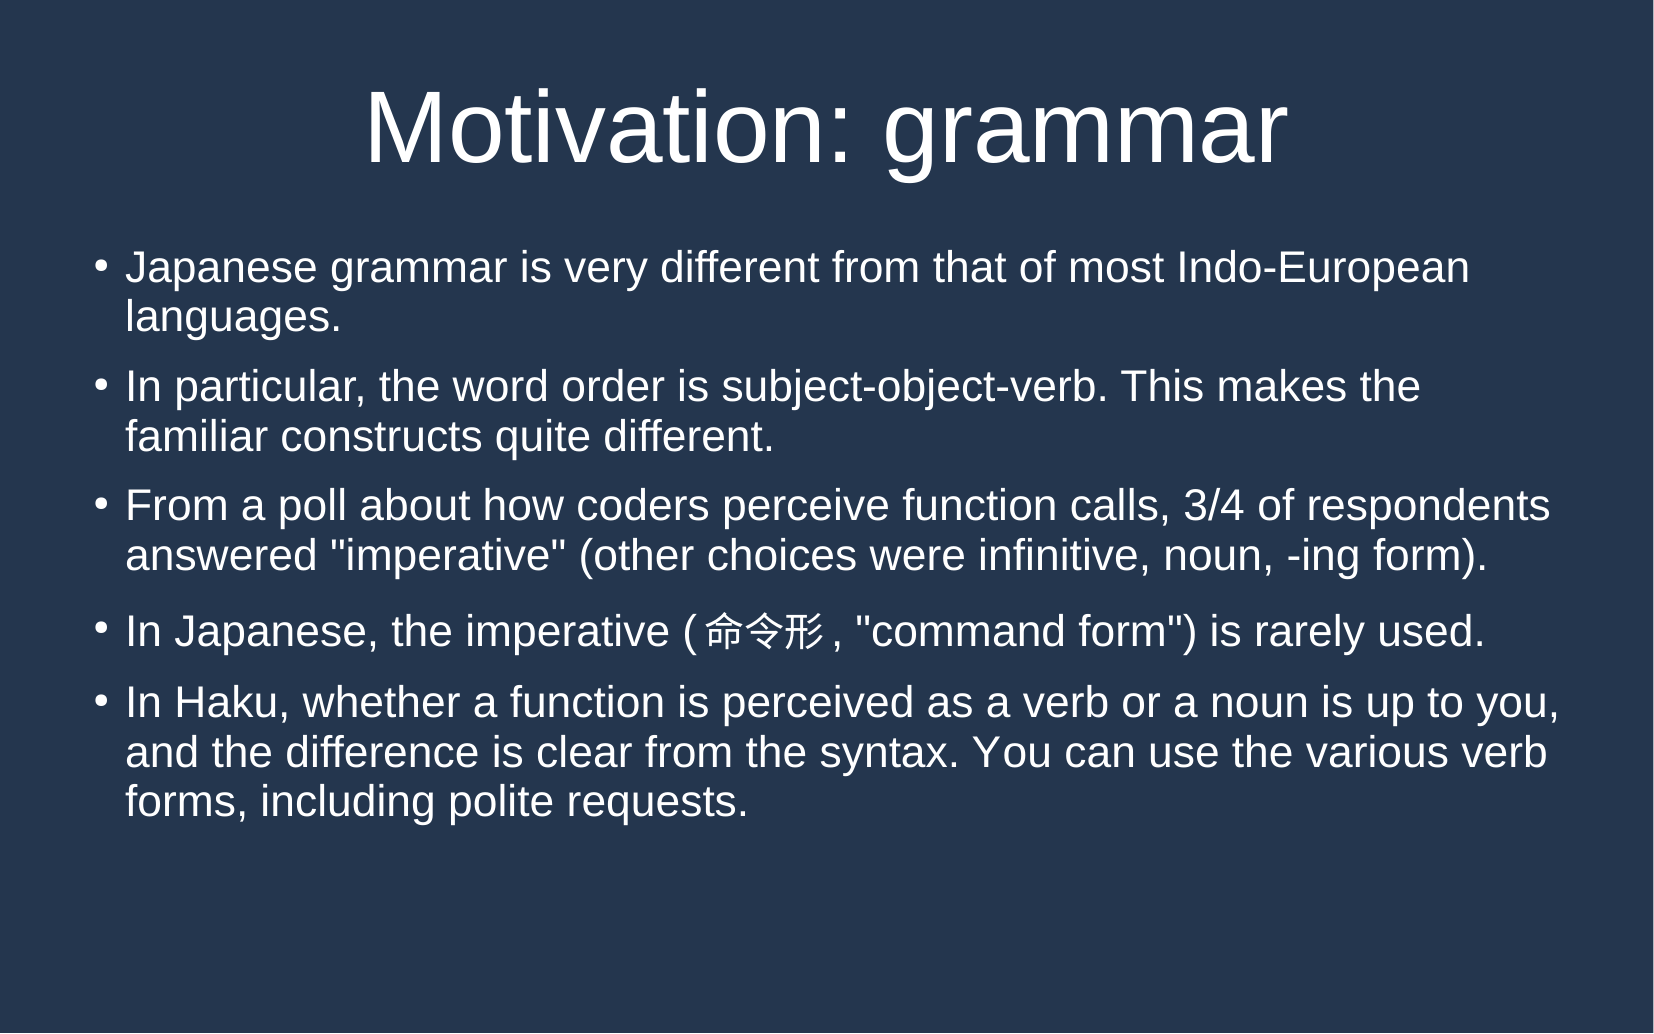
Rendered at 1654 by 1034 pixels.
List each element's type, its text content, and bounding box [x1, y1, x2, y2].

title Motivation: grammar [82, 41, 1571, 214]
list Japanese grammar is very different from that of most Indo-European languages. In particular, the word order is subject-object-verb. This makes the familiar constructs quite different. From a poll about how coders perceive function calls, 3/4 of respondents answered "imperative" (other choices were infinitive, noun, -ing form). In Japanese, the imperative (命令形, "command form") is rarely used. In Haku, whether a function is perceived as a verb or a noun is up to you, and the difference is clear from the syntax. You can use the various verb forms, including polite requests. [82, 241, 1571, 842]
